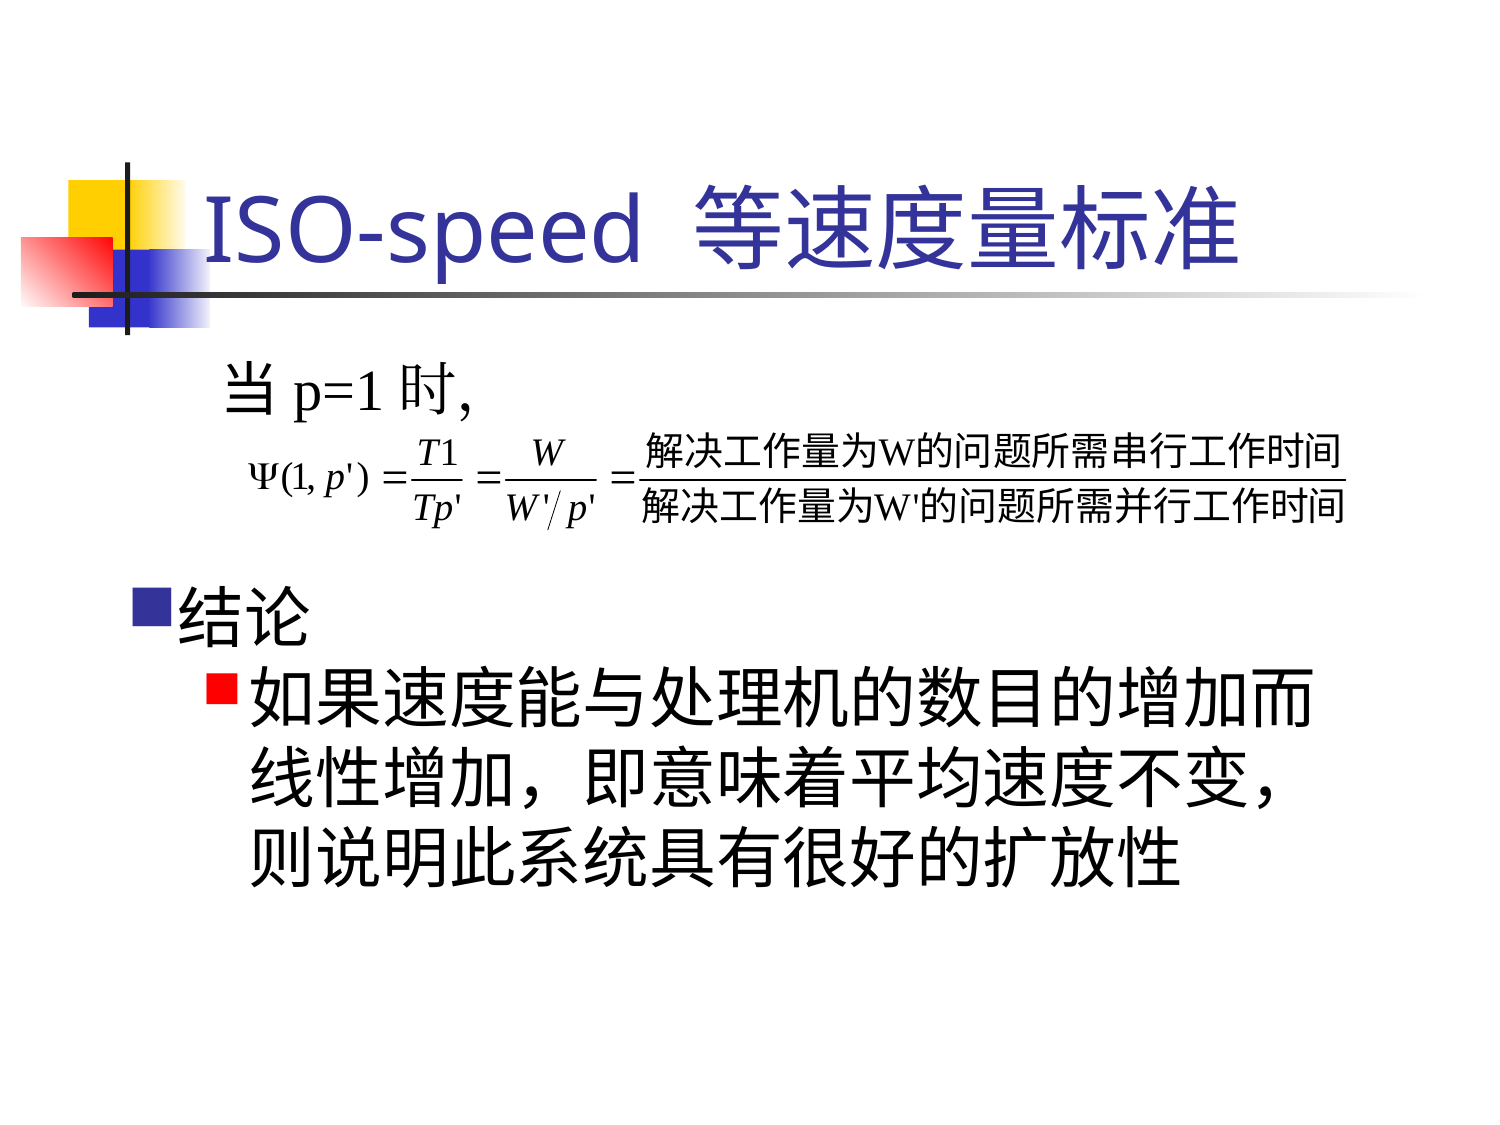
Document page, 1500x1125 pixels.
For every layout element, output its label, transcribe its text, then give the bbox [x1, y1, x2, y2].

text_box 结论 如果速度能与处理机的数目的增加而线性增加，即意味着平均速度不变，则说明此系统具有很好的扩放性 [112, 567, 1341, 984]
text_box 当p=1时， [206, 344, 530, 431]
chart [242, 425, 1353, 539]
title ISO-speed 等速度量标准 [188, 101, 1468, 289]
